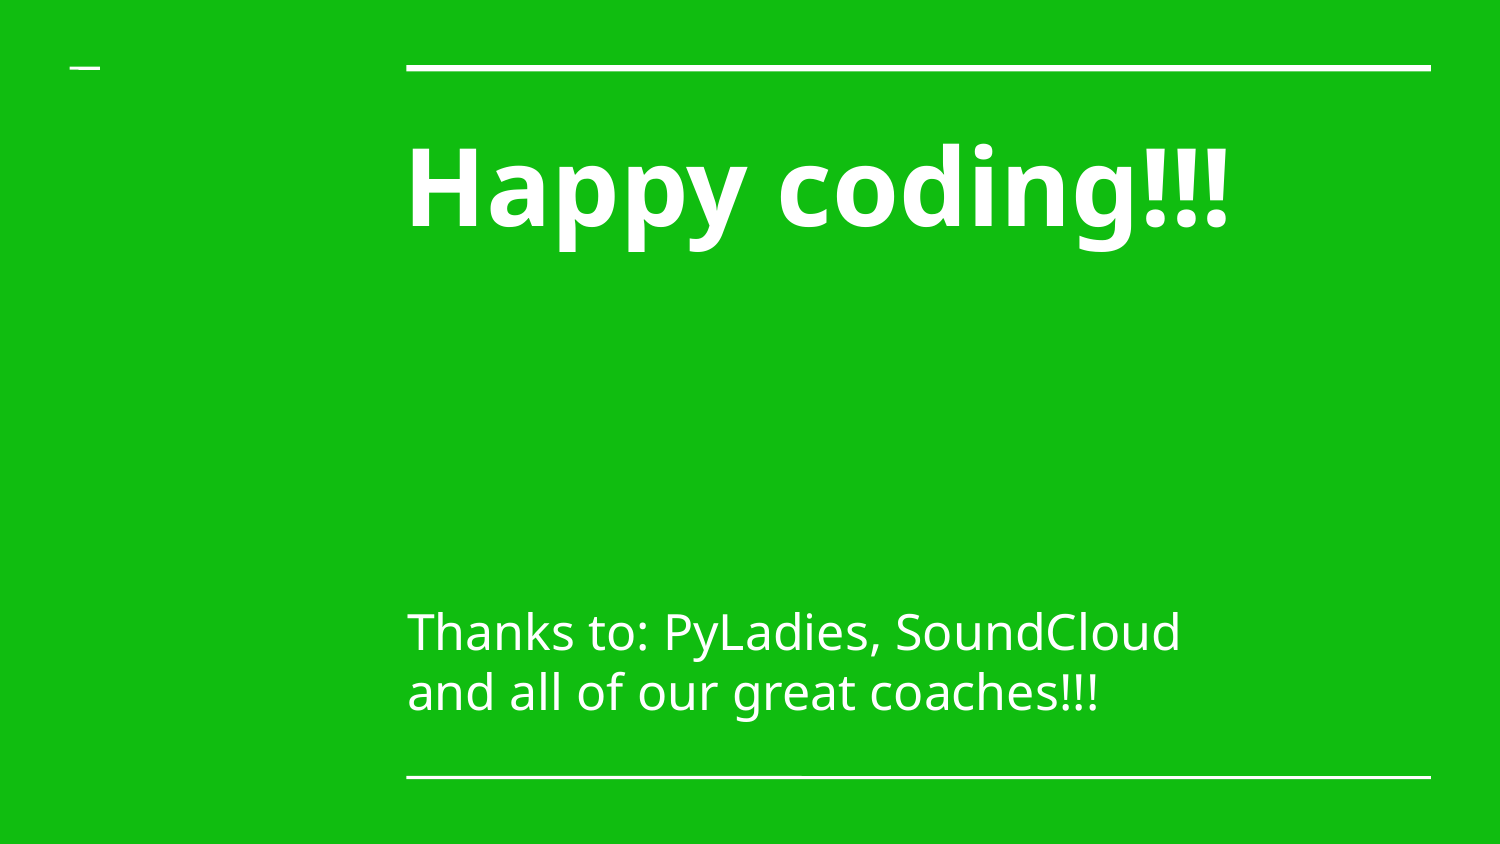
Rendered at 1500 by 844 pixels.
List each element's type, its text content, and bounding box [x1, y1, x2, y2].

subtitle Thanks to: PyLadies, SoundCloud and all of our great coaches!!! [392, 531, 1431, 735]
title Happy coding!!! [389, 103, 1428, 357]
